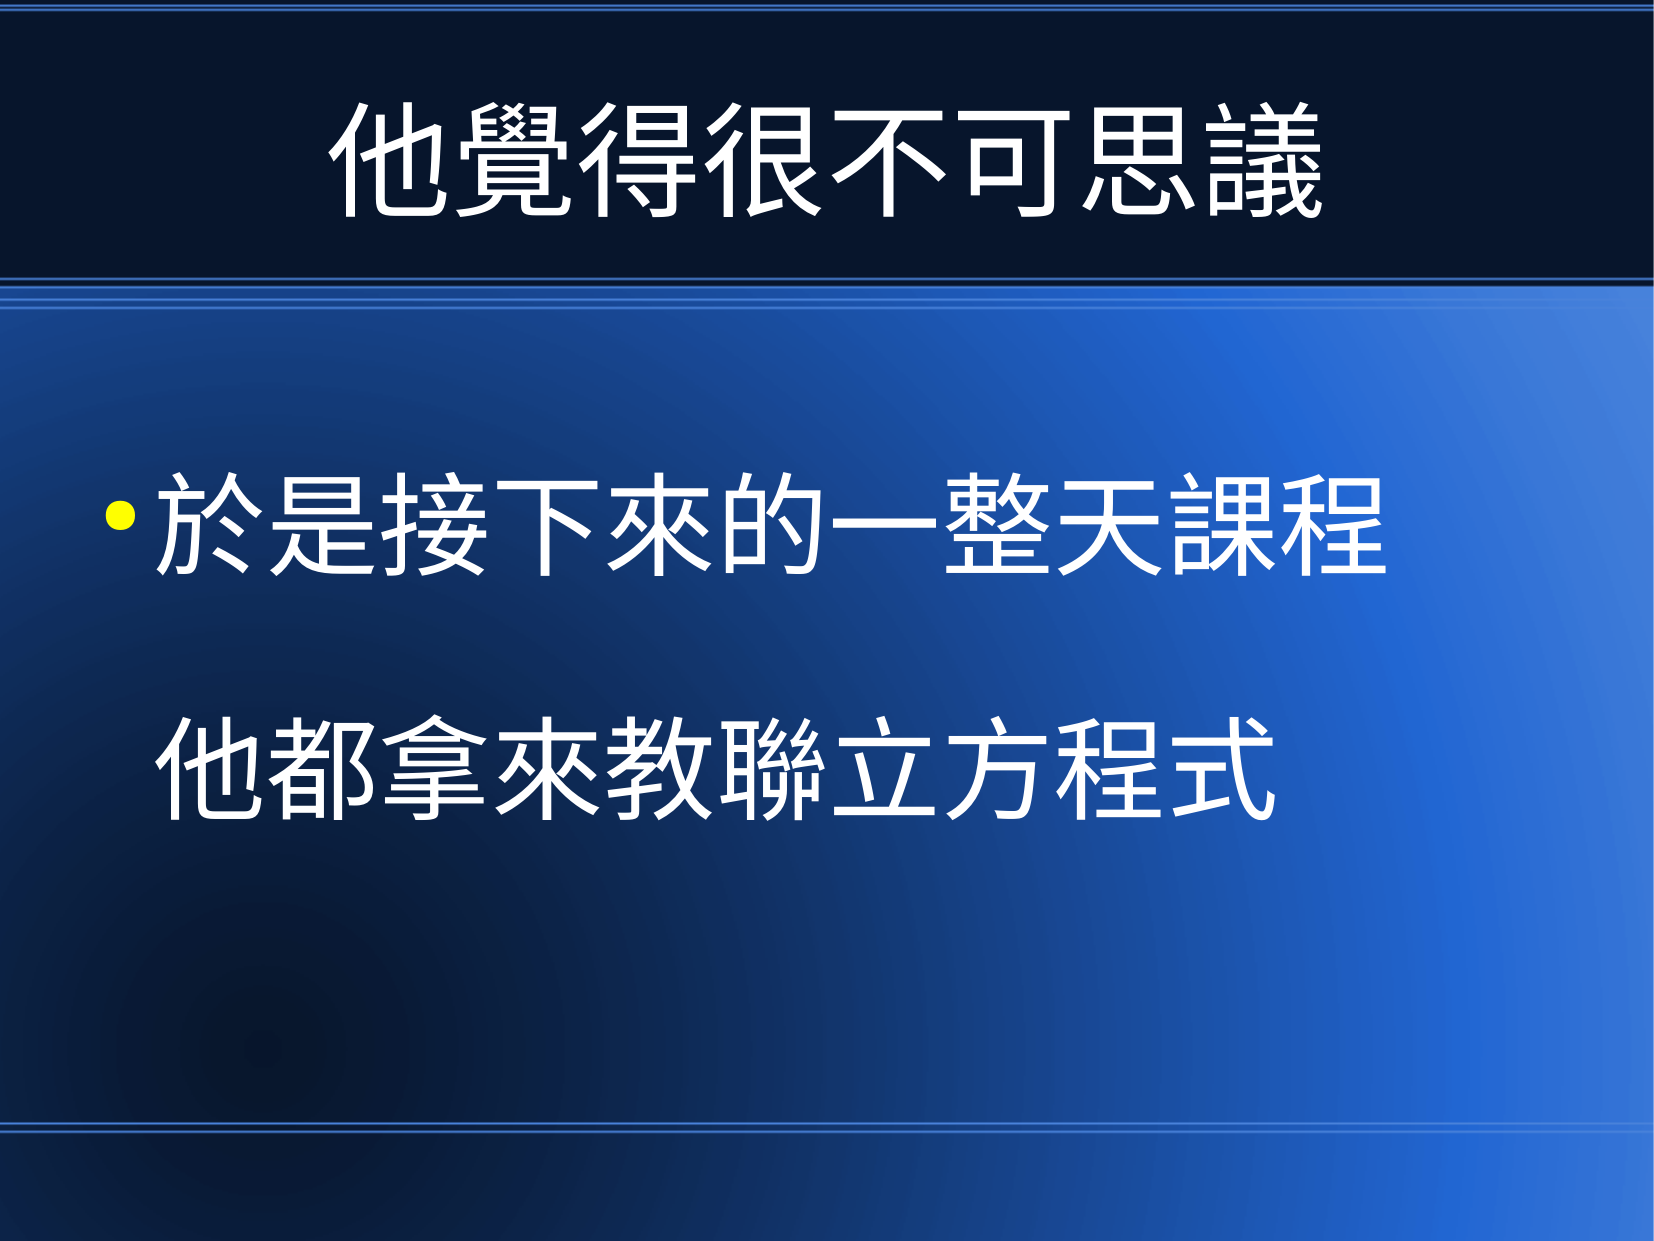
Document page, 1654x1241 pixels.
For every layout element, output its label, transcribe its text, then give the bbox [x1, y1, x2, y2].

list 於是接下來的一整天課程 他都拿來教聯立方程式 [82, 355, 1571, 1241]
title 他覺得很不可思議 [82, 49, 1571, 257]
picture [0, 0, 1654, 1241]
